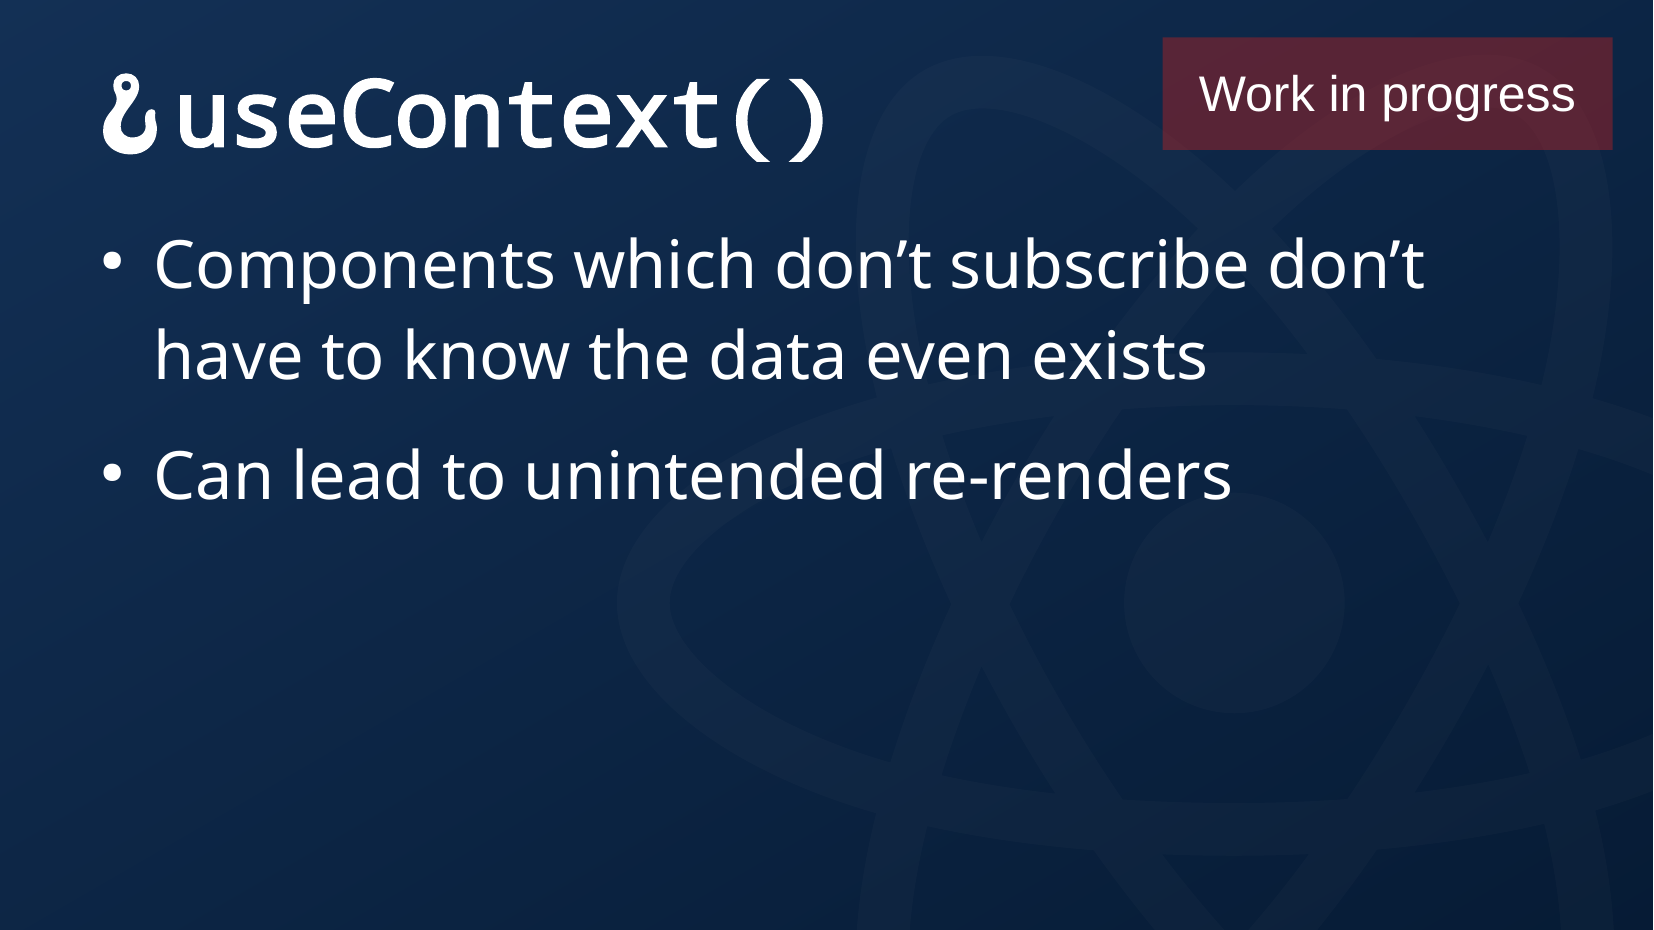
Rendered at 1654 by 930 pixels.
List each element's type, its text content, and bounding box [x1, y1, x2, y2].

list Components which don’t subscribe don’t have to know the data even exists Can lead to unintended re-renders [82, 217, 1571, 757]
text_box Work in progress [1162, 37, 1613, 150]
title 🪝useContext() [82, 37, 1571, 193]
